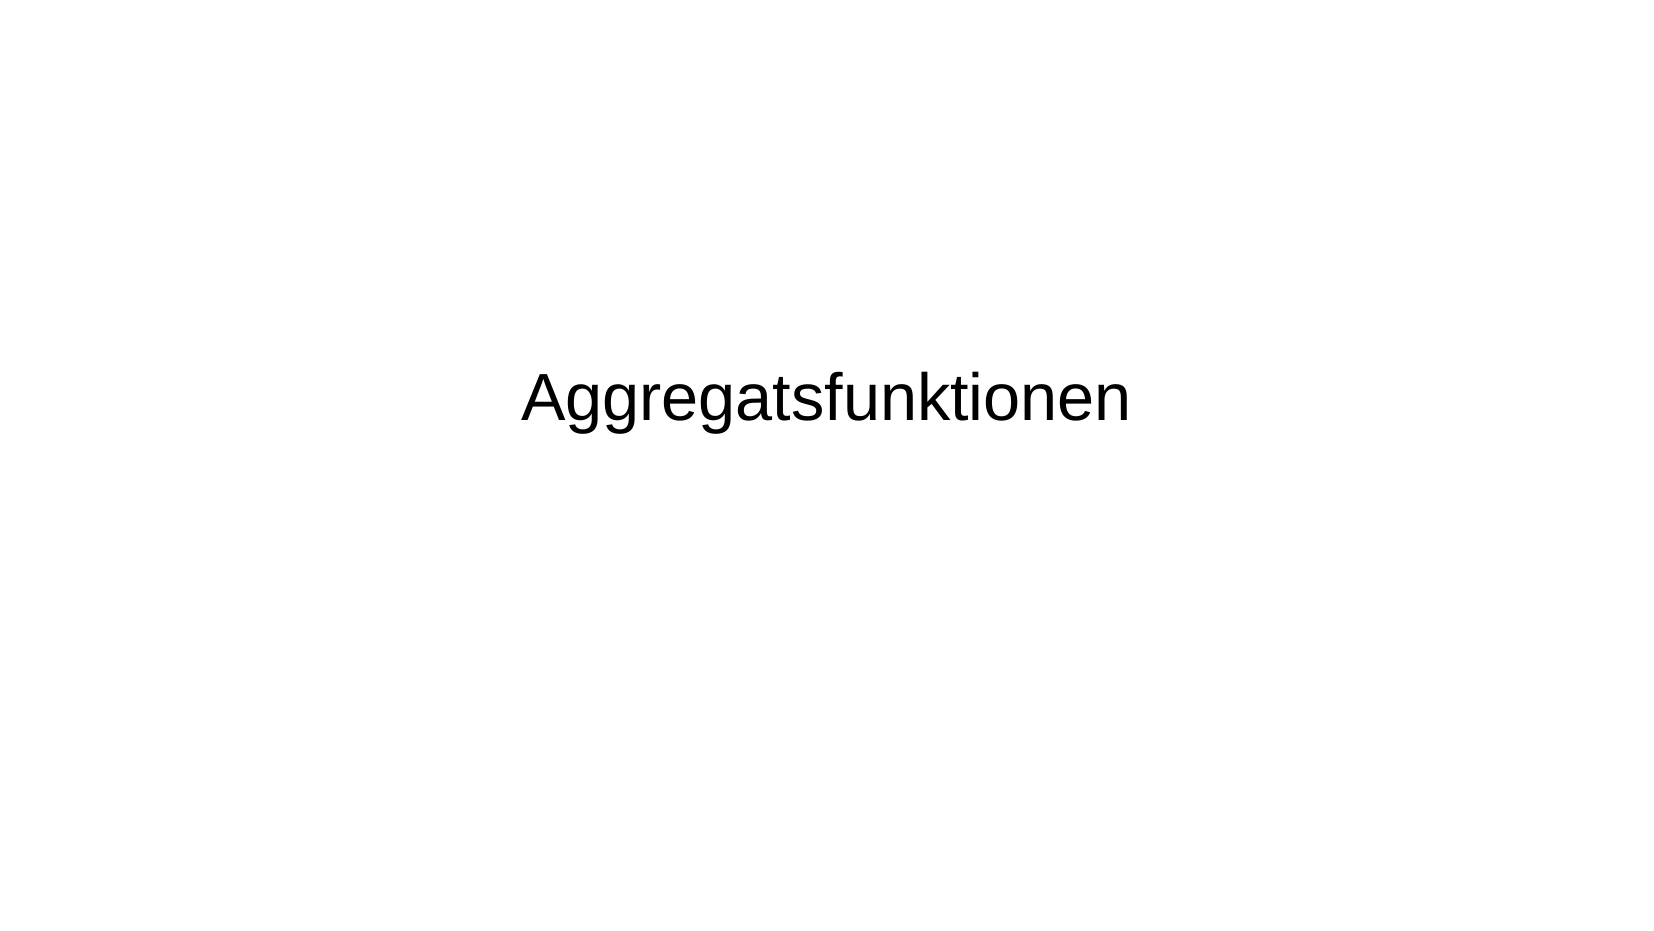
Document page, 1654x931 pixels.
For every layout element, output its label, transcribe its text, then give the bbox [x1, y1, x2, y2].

subtitle Aggregatsfunktionen [82, 37, 1571, 757]
